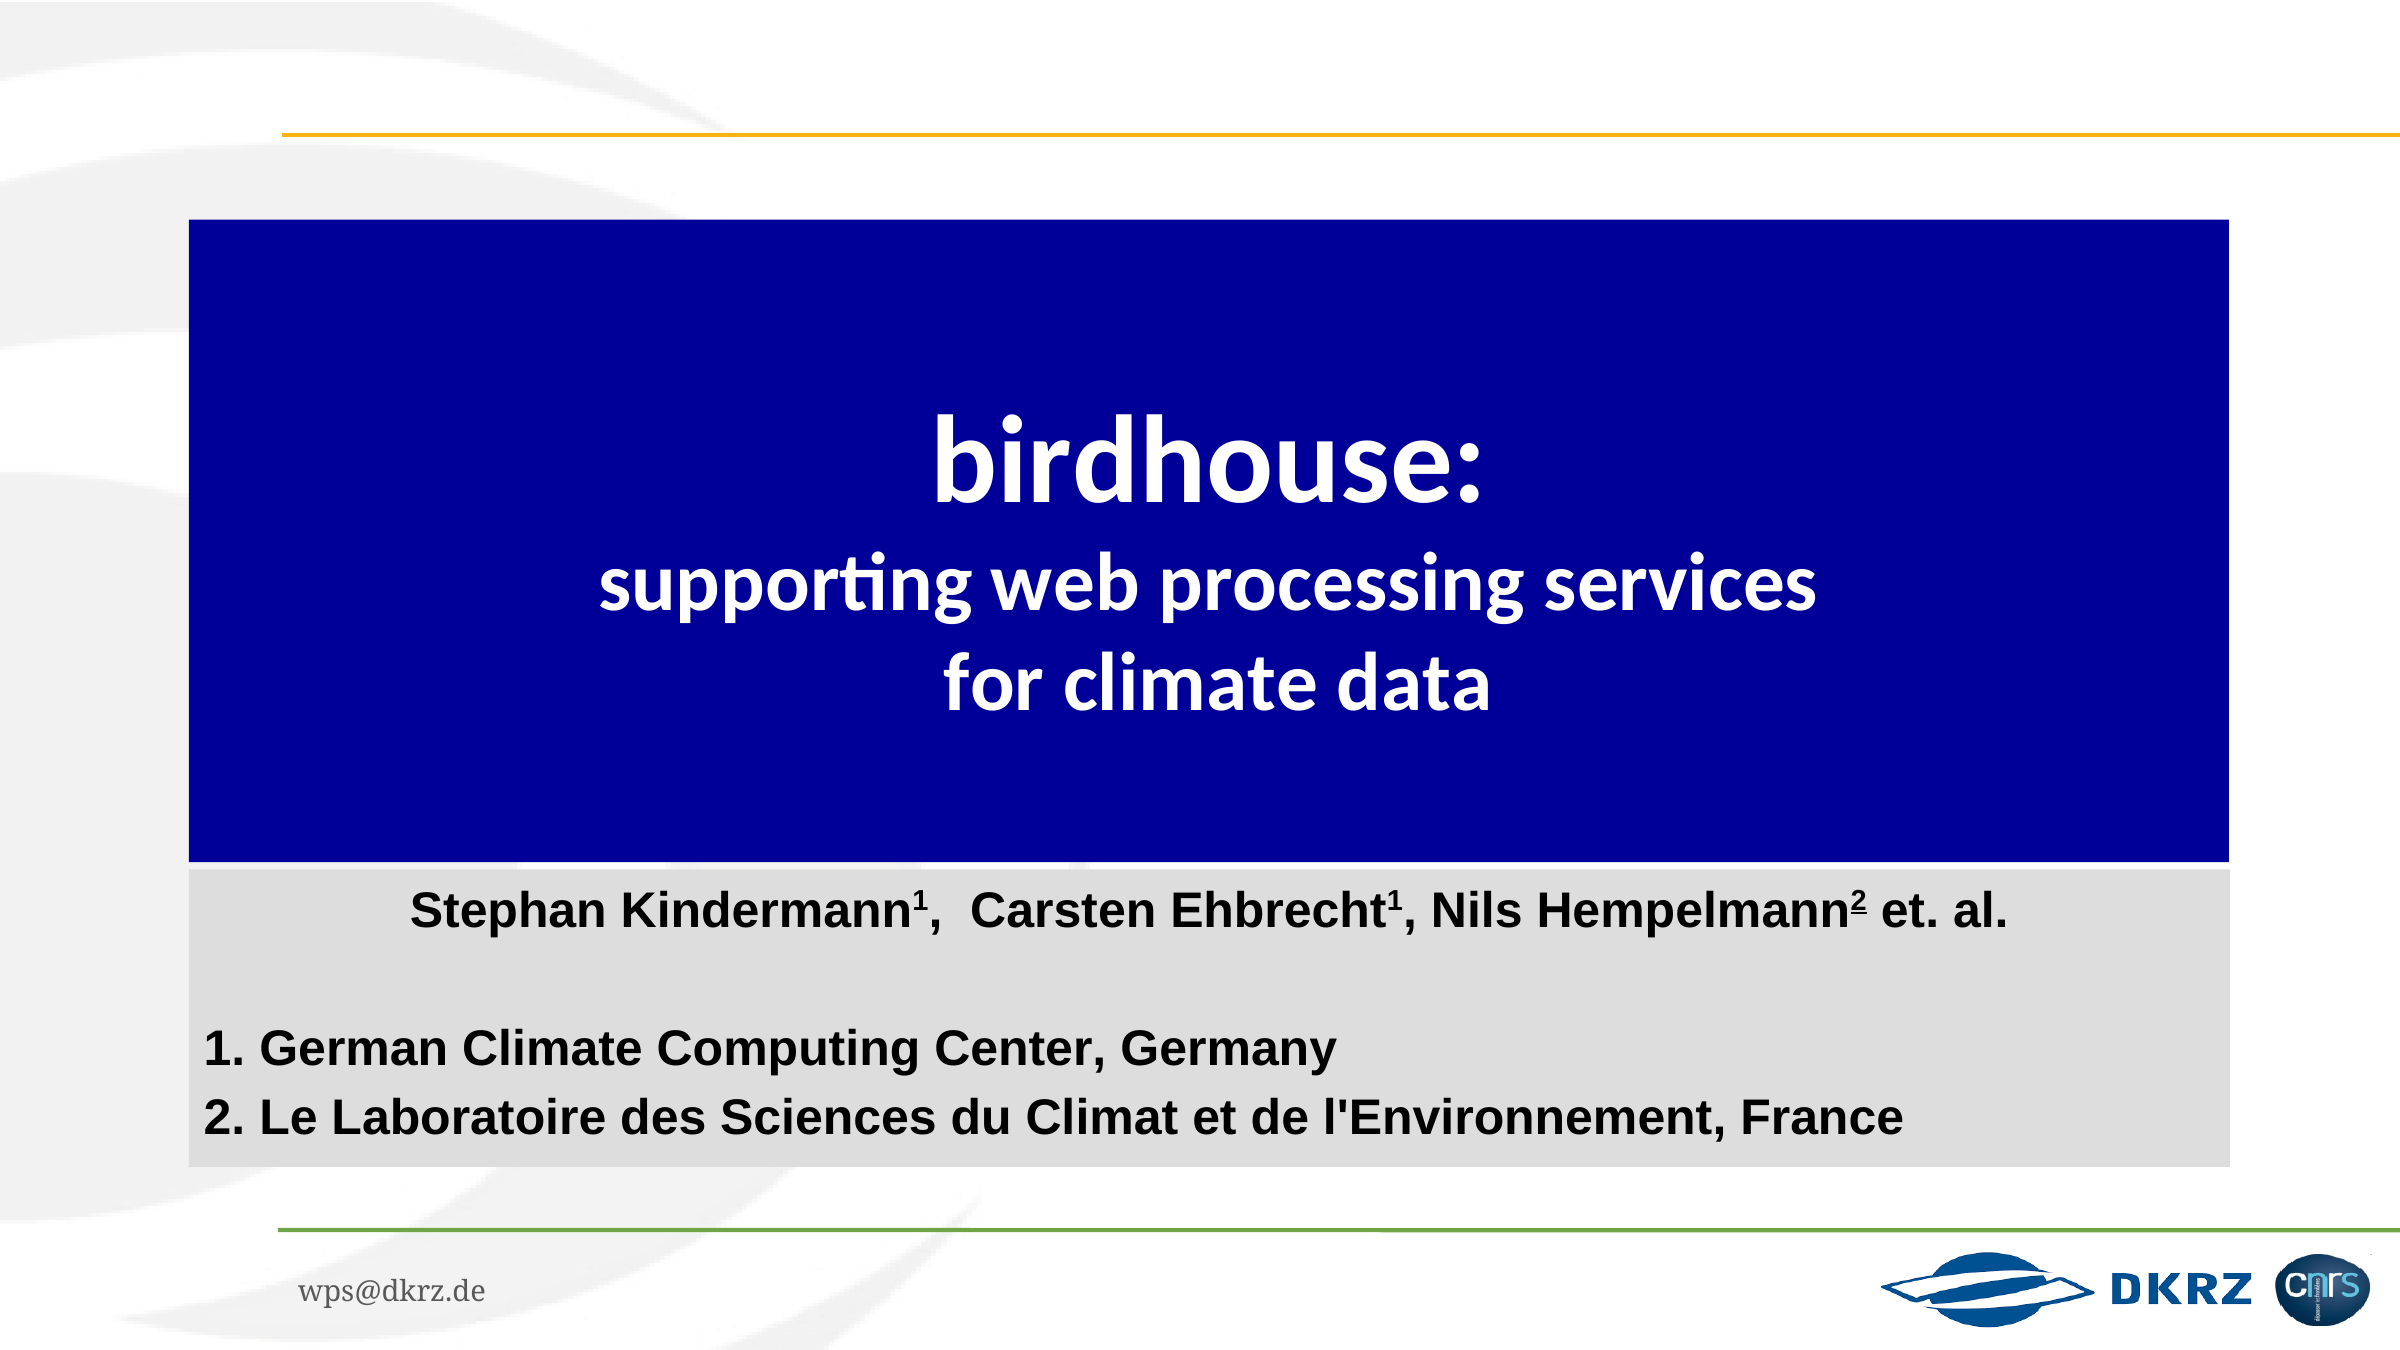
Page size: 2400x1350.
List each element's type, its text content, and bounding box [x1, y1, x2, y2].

title birdhouse: supporting web processing services for climate data [188, 219, 2229, 863]
subtitle Stephan Kindermann1, Carsten Ehbrecht1, Nils Hempelmann2 et. al. 1. German Climate Computing Center, Germany 2. Le Laboratoire des Sciences du Climat et de l'Environnement, France [188, 869, 2230, 1167]
picture [0, 0, 2400, 1350]
